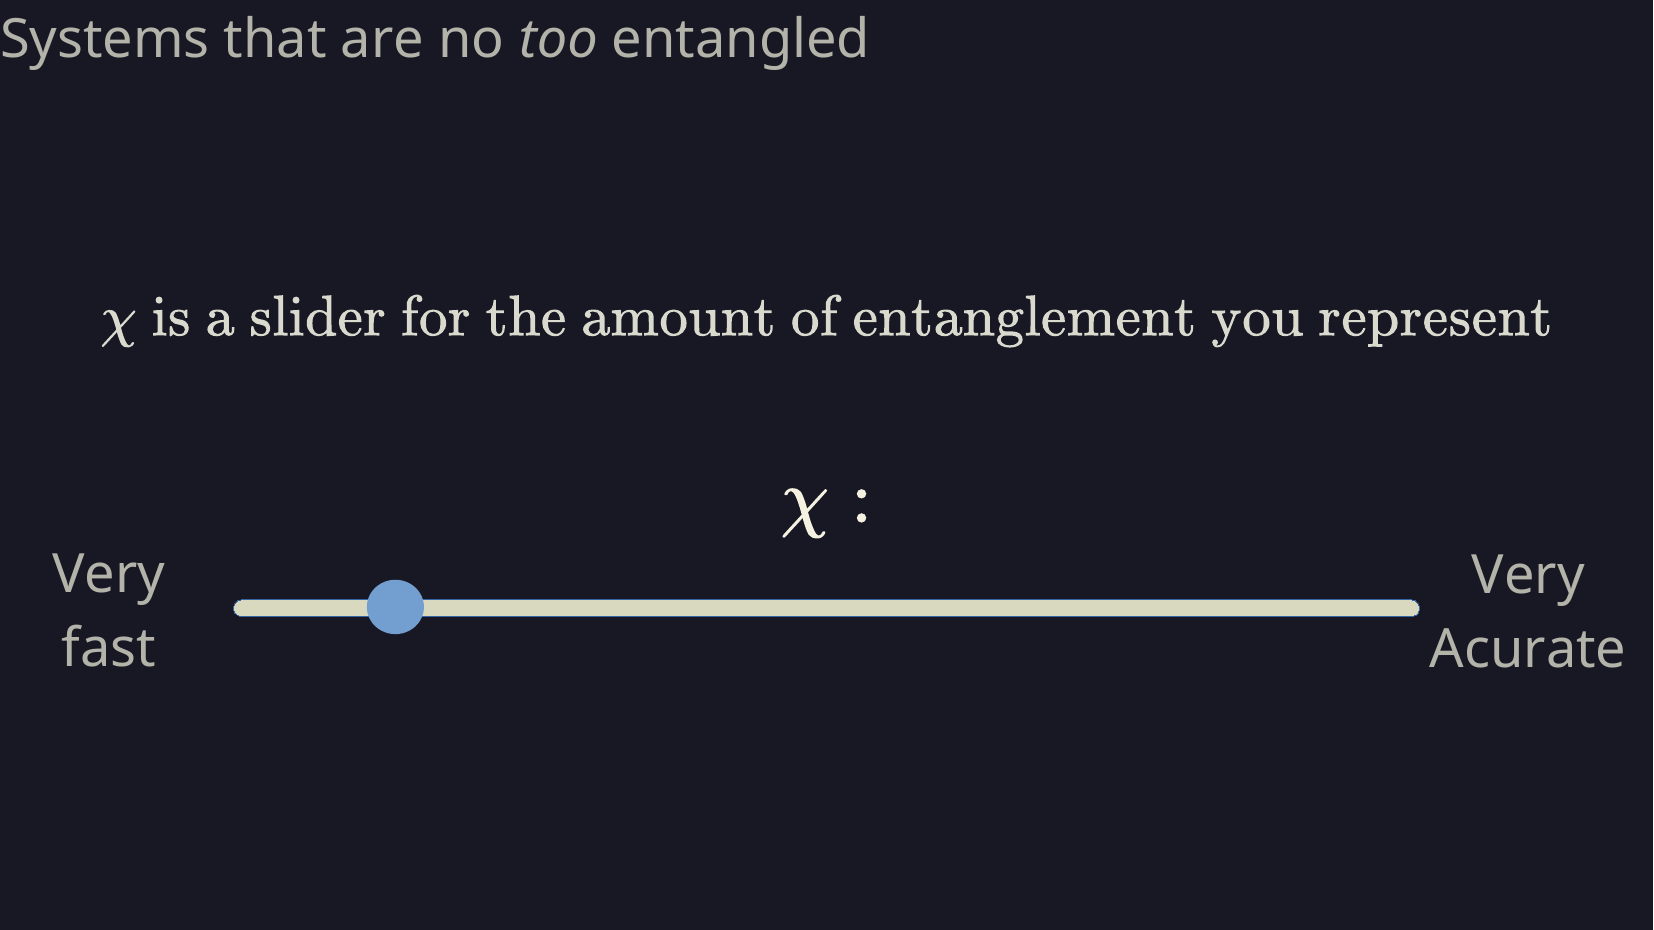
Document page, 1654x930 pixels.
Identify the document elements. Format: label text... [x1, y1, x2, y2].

text_box [233, 579, 1420, 635]
text_box Very Acurate [1429, 535, 1638, 678]
text_box Very fast [52, 534, 192, 685]
picture [100, 294, 1553, 348]
text_box Systems that are no too entangled [0, 0, 951, 75]
picture [778, 486, 875, 541]
